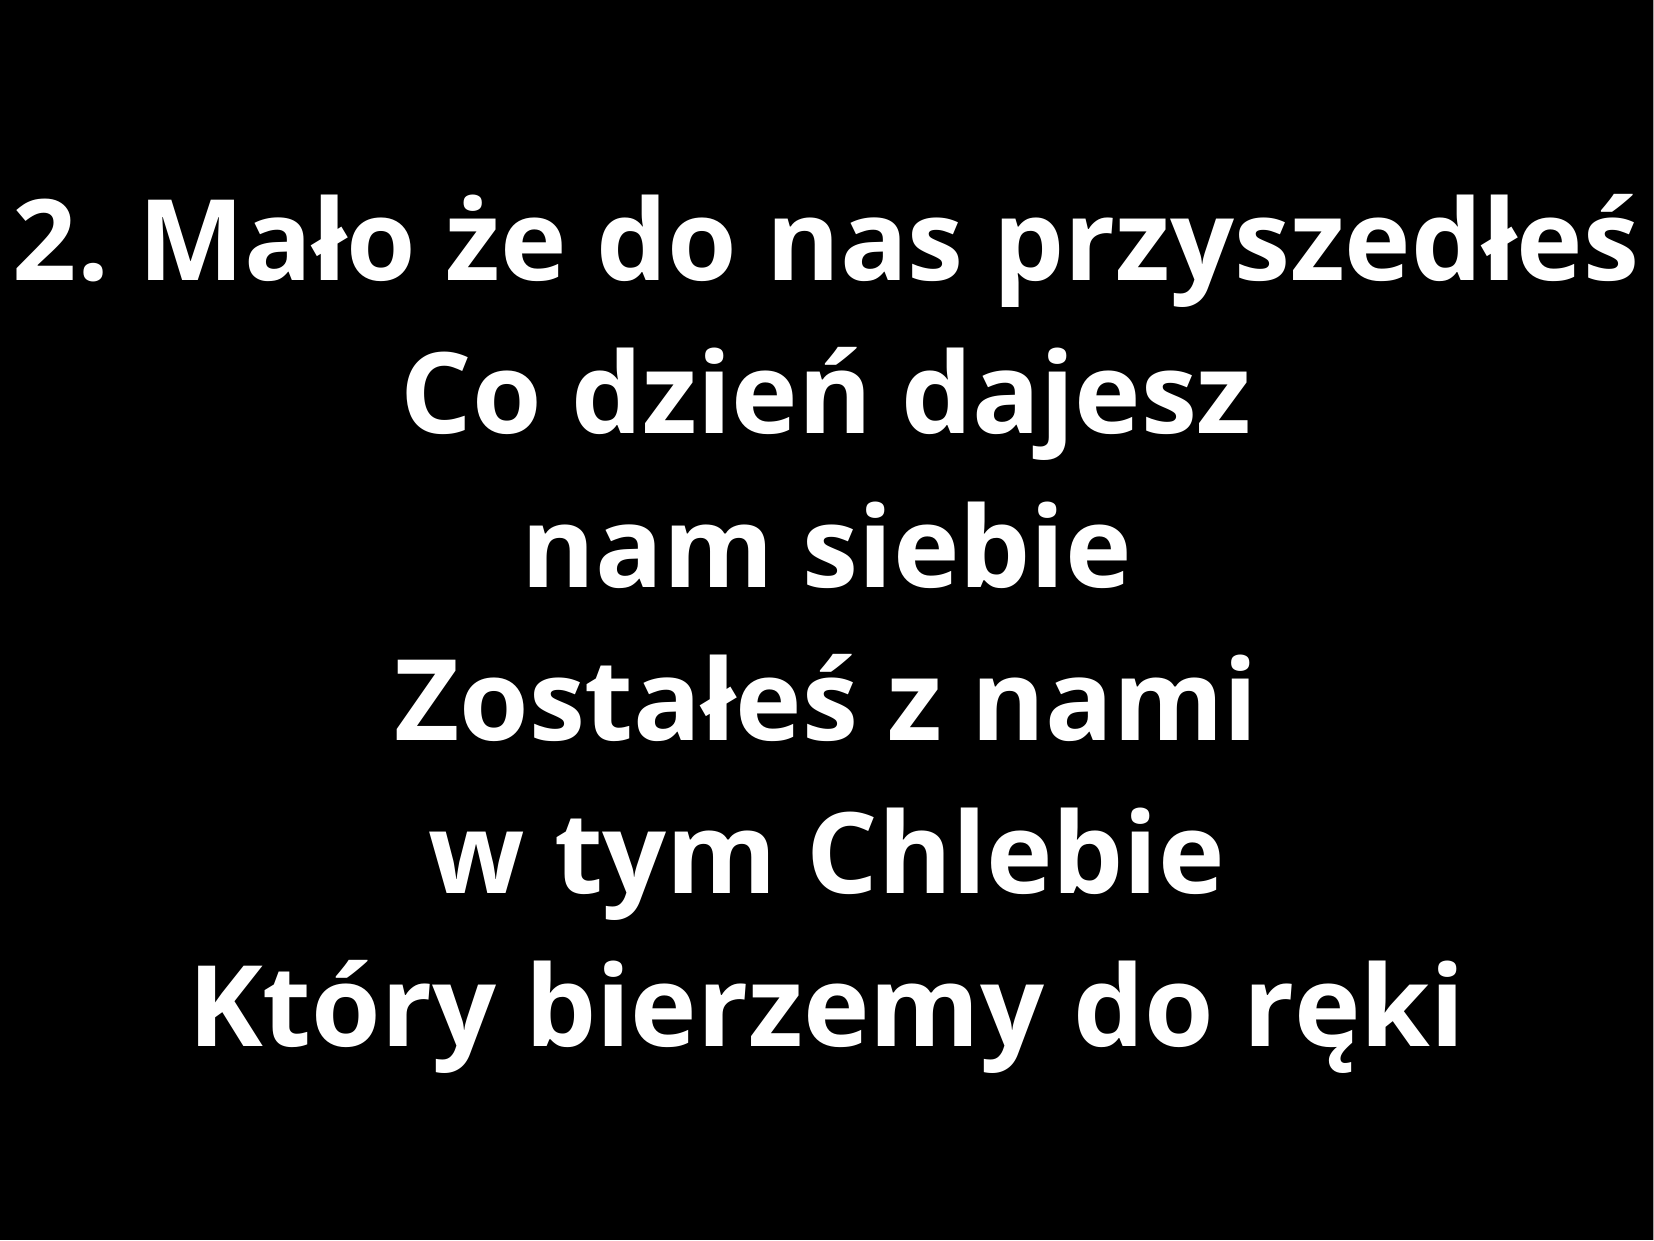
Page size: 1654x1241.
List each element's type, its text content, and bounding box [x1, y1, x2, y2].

subtitle 2. Mało że do nas przyszedłeś Co dzień dajesz nam siebie Zostałeś z nami w tym Chlebie Który bierzemy do ręki [0, 0, 1654, 1241]
